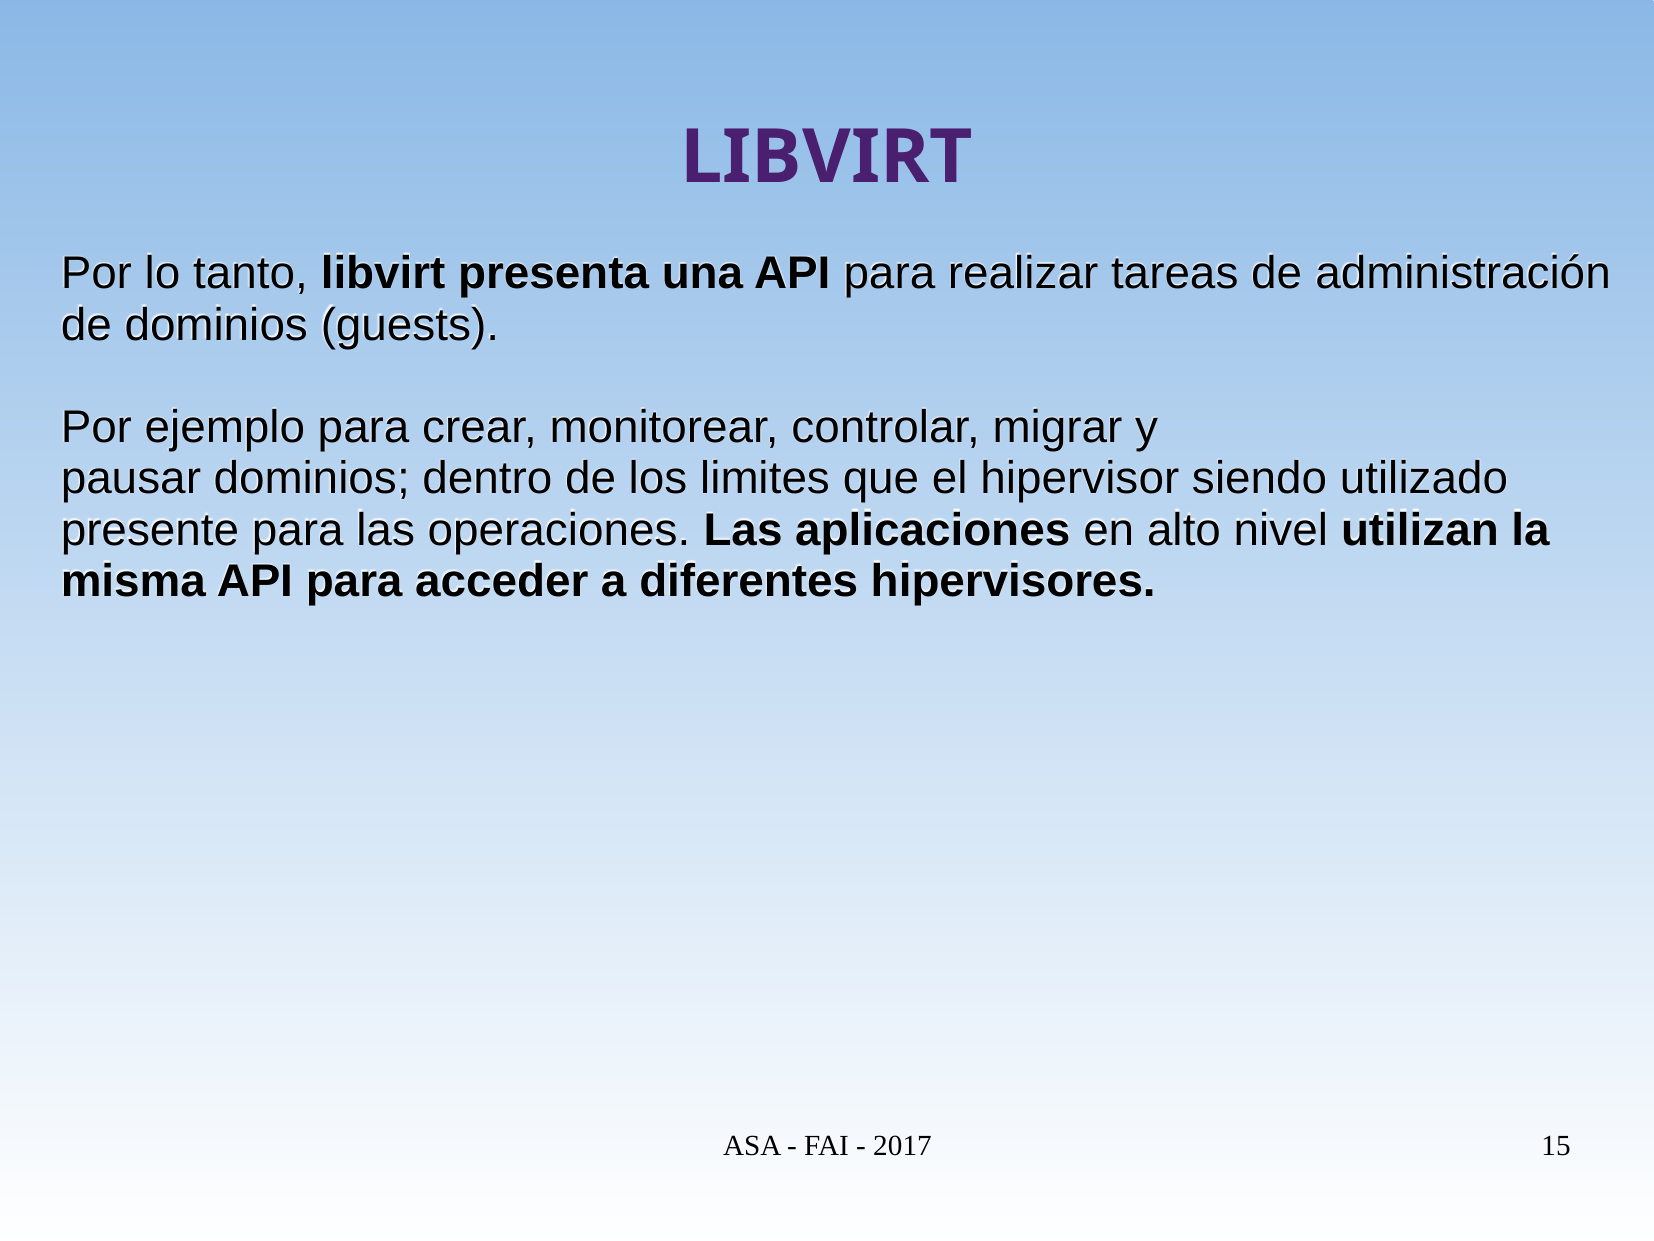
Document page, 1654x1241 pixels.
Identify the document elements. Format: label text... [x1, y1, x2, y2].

title LIBVIRT [82, 49, 1571, 240]
text_box Por lo tanto, libvirt presenta una API para realizar tareas de administración de dominios (guests). Por ejemplo para crear, monitorear, controlar, migrar y pausar dominios; dentro de los limites que el hipervisor siendo utilizado presente para las operaciones. Las aplicaciones en alto nivel utilizan la misma API para acceder a diferentes hipervisores. [46, 240, 1627, 665]
